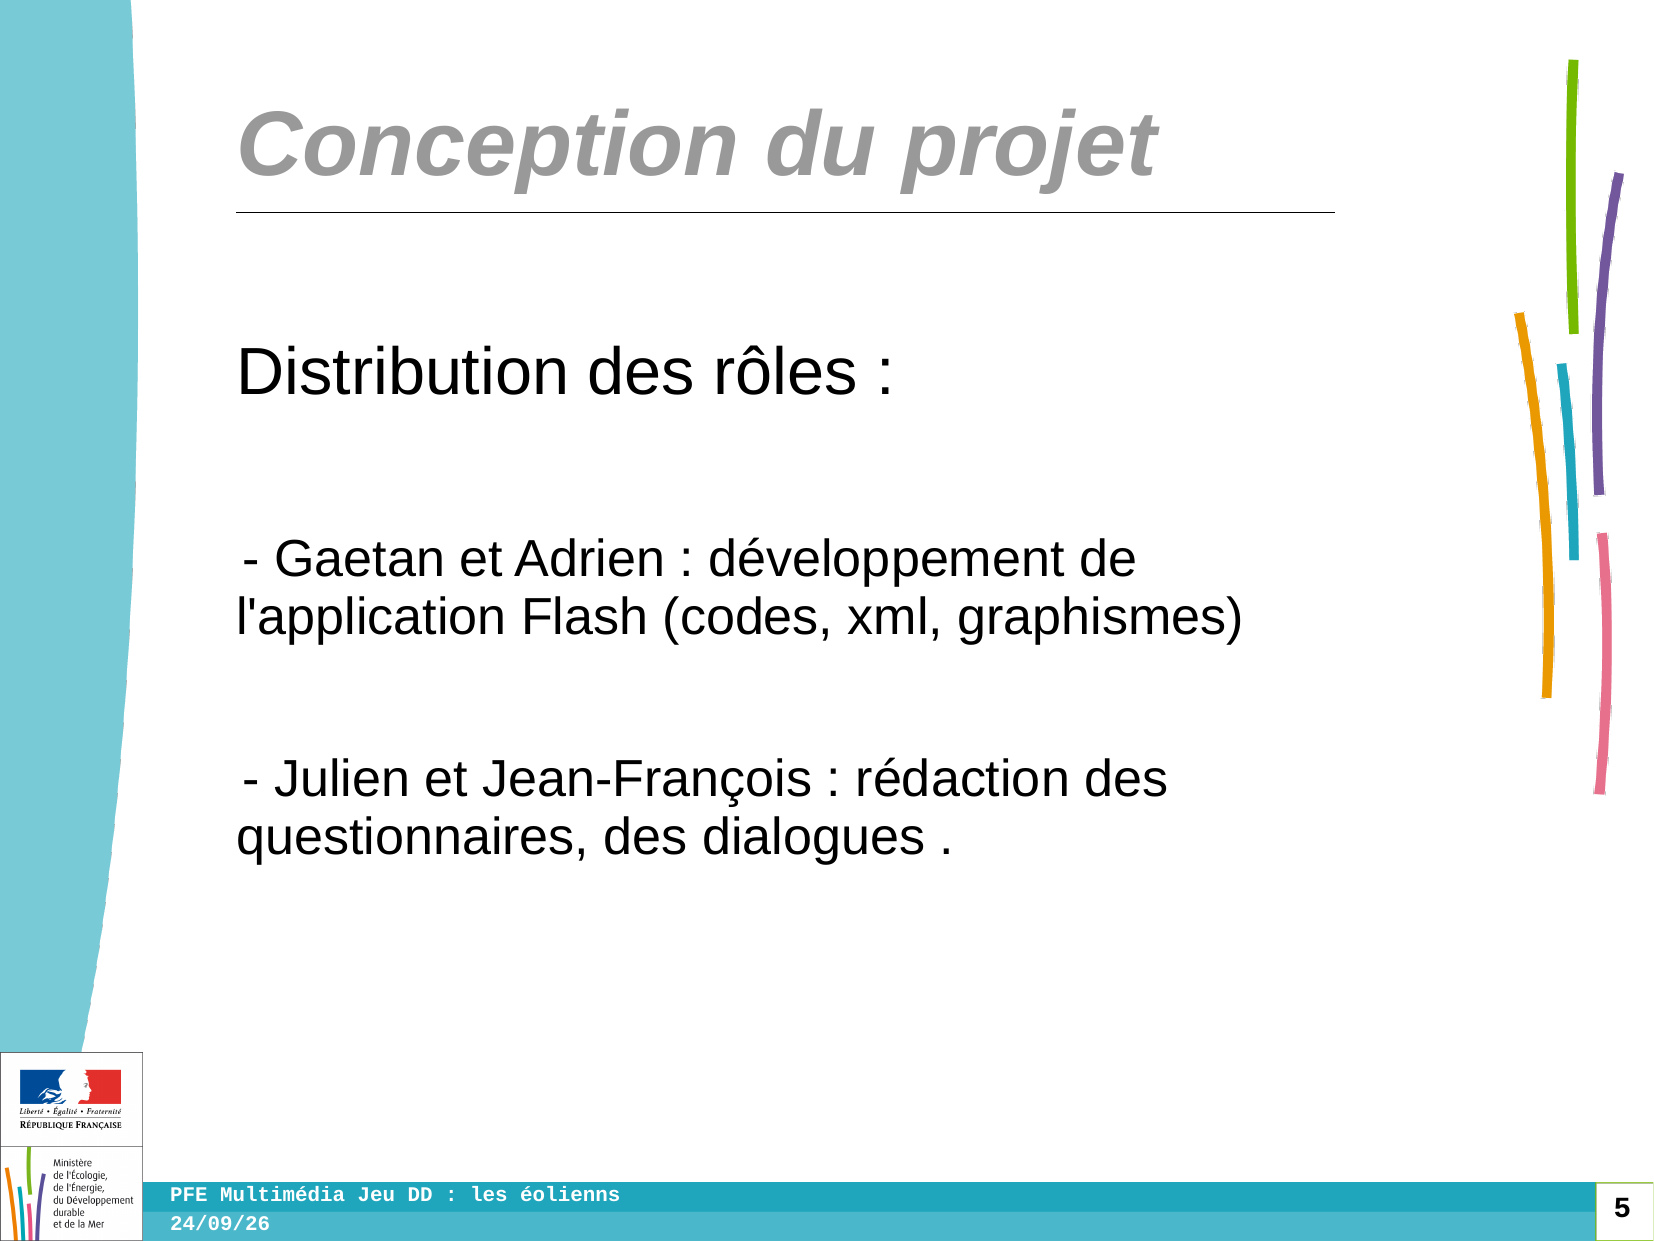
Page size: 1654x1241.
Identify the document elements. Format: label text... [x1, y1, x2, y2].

list Distribution des rôles : - Gaetan et Adrien : développement de l'application Flash (codes, xml, graphismes) - Julien et Jean-François : rédaction des questionnaires, des dialogues . [236, 236, 1359, 1004]
title Conception du projet [236, 69, 1447, 218]
picture [0, 0, 1654, 1241]
